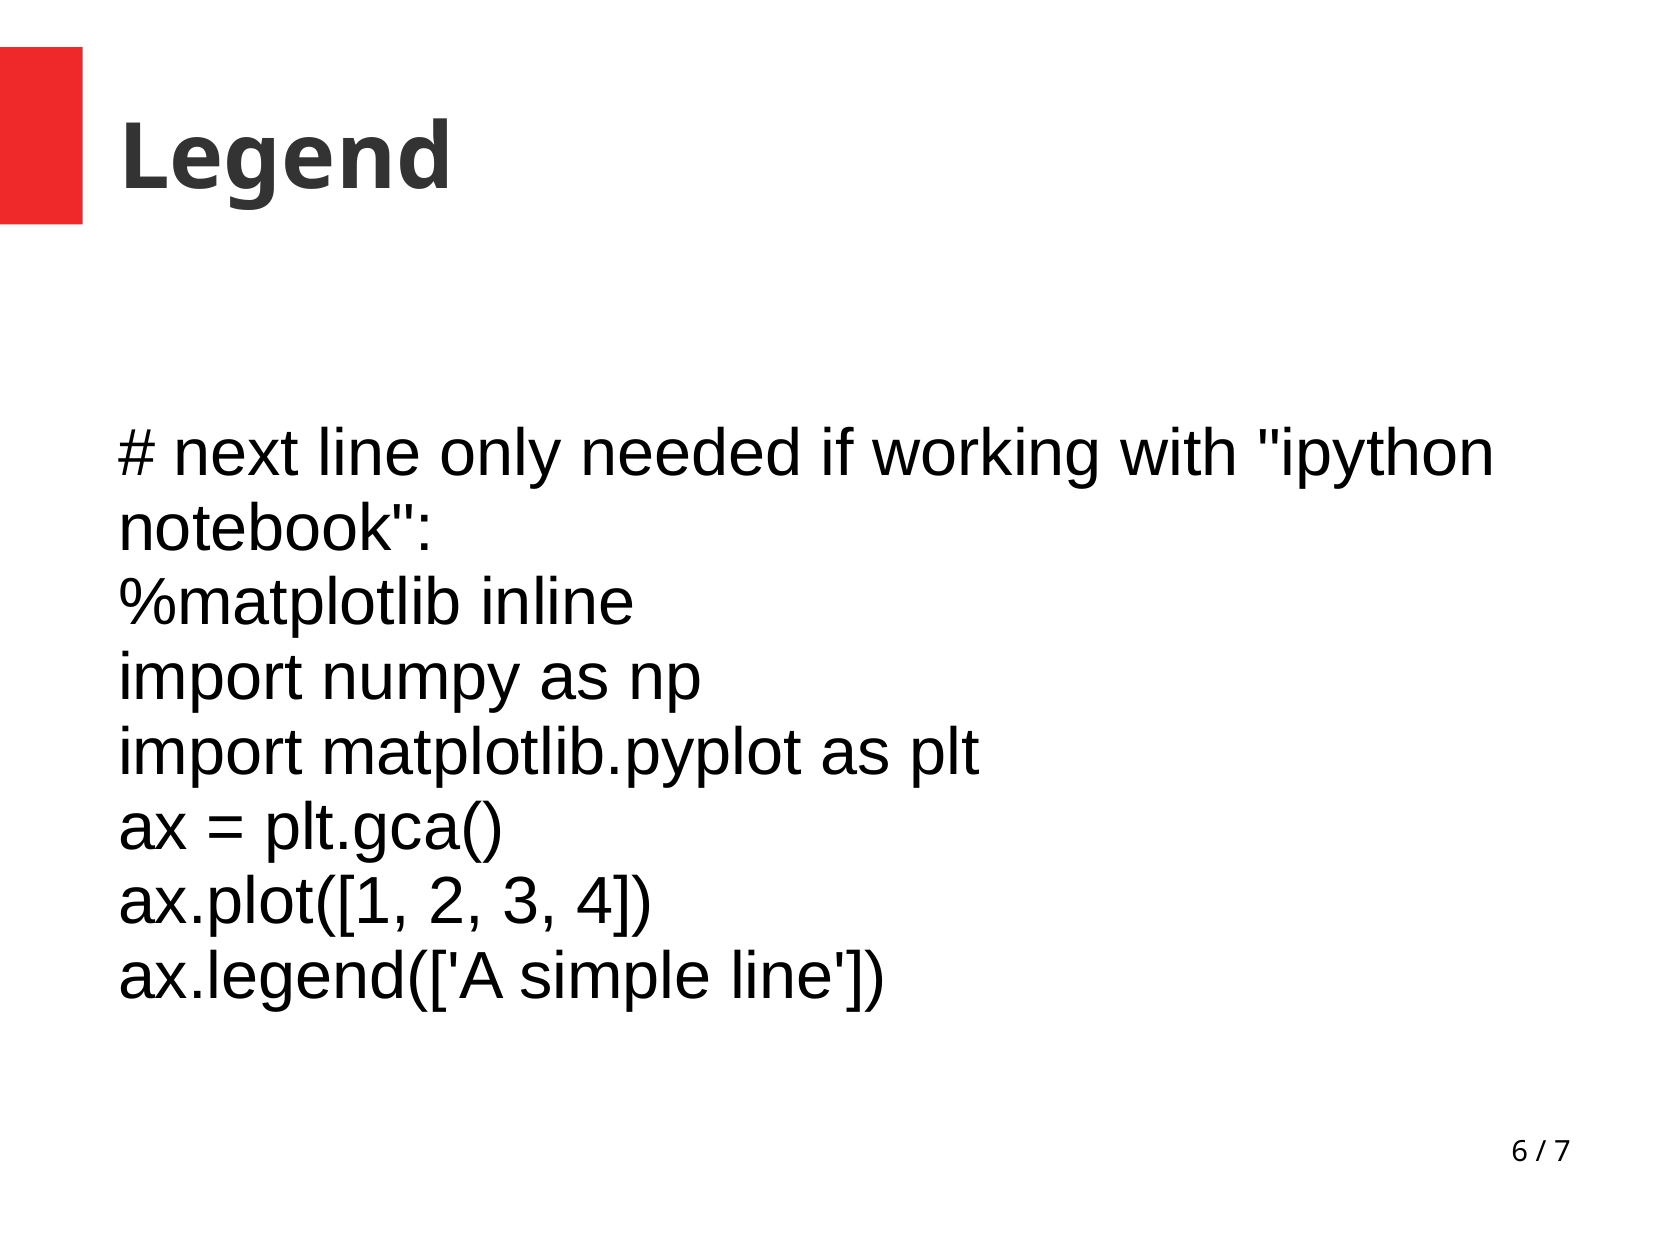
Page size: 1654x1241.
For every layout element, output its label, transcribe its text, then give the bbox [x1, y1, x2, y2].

subtitle # next line only needed if working with "ipython notebook": %matplotlib inline import numpy as np import matplotlib.pyplot as plt ax = plt.gca() ax.plot([1, 2, 3, 4]) ax.legend(['A simple line']) [118, 354, 1536, 1074]
title Legend [118, 49, 1571, 257]
